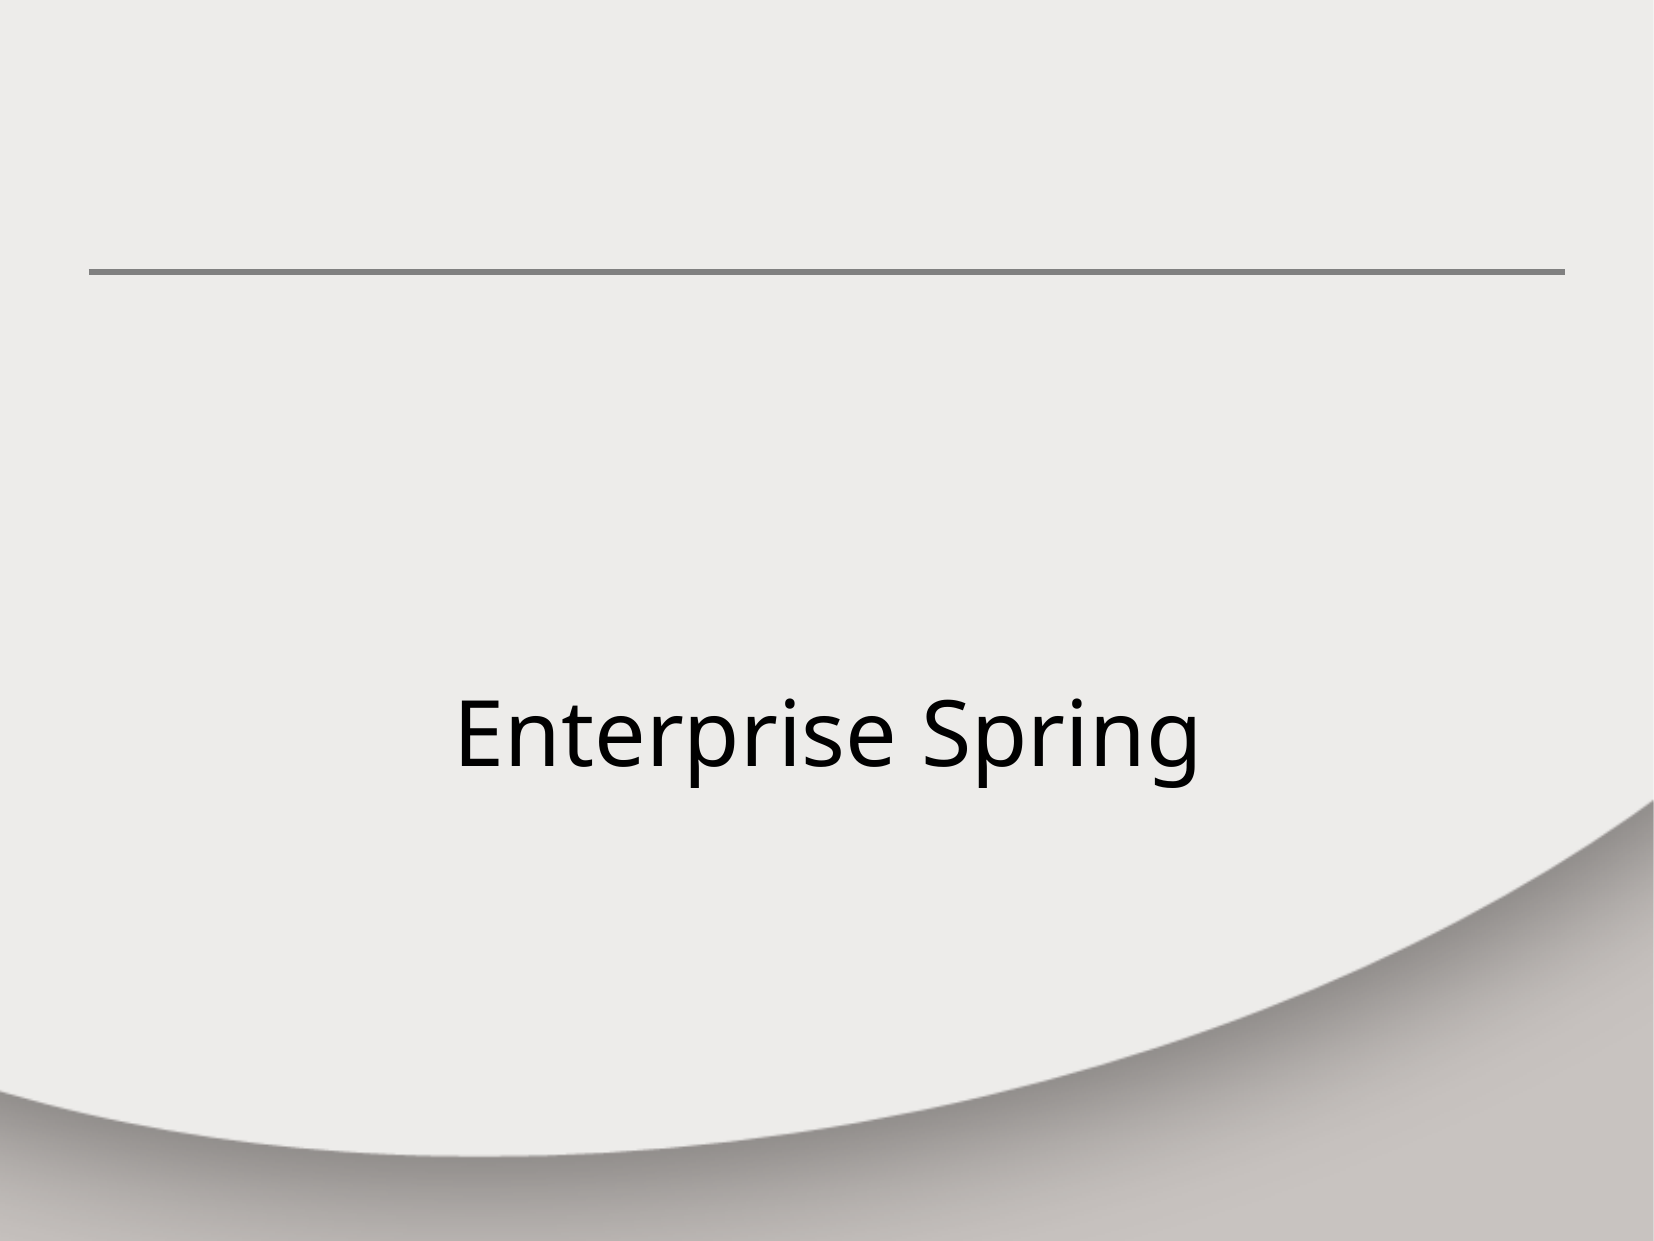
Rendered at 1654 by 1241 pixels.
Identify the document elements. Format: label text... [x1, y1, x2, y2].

text_box Enterprise Spring [97, 300, 1561, 1163]
picture [0, 0, 1654, 1241]
